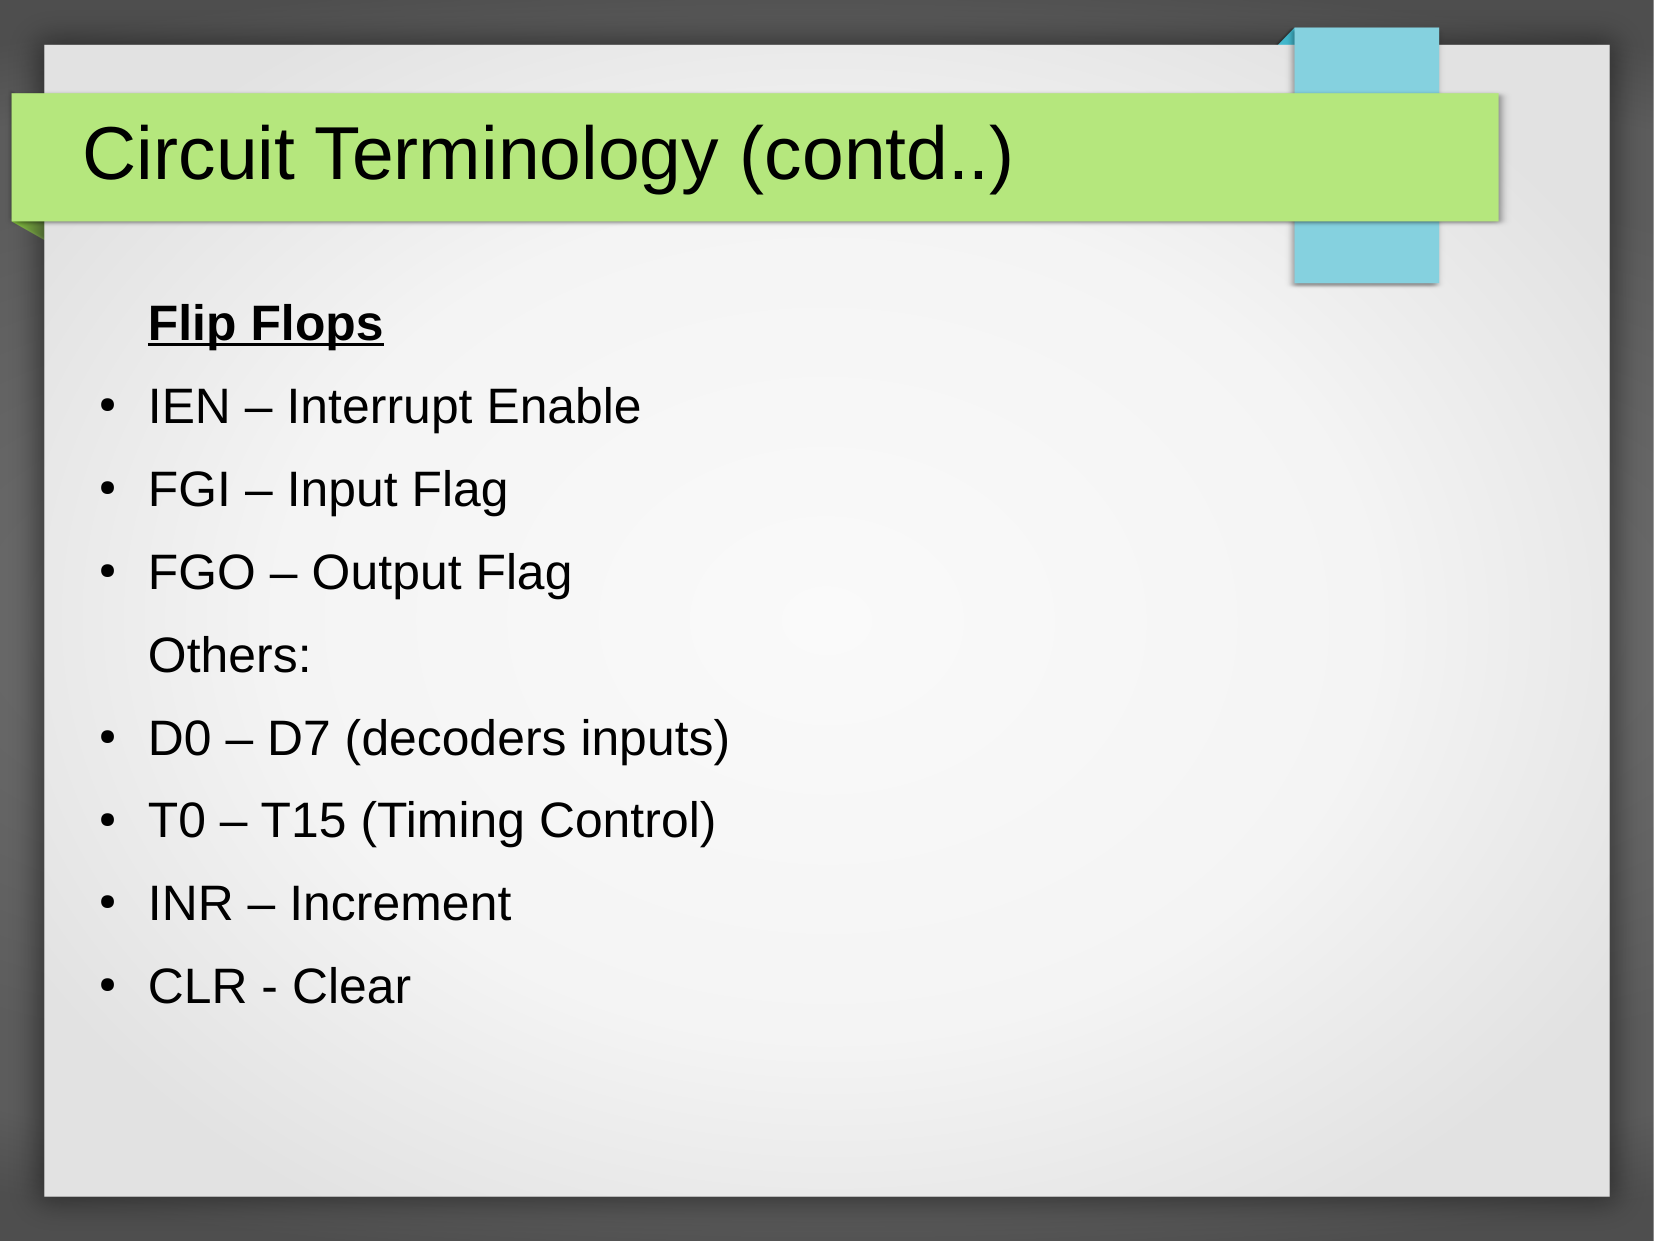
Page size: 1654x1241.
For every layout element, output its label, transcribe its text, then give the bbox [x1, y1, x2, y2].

picture [0, 0, 1654, 1241]
list Flip Flops IEN – Interrupt Enable FGI – Input Flag FGO – Output Flag Others: D0 – D7 (decoders inputs) T0 – T15 (Timing Control) INR – Increment CLR - Clear [82, 295, 1571, 1015]
title Circuit Terminology (contd..) [82, 94, 1264, 213]
